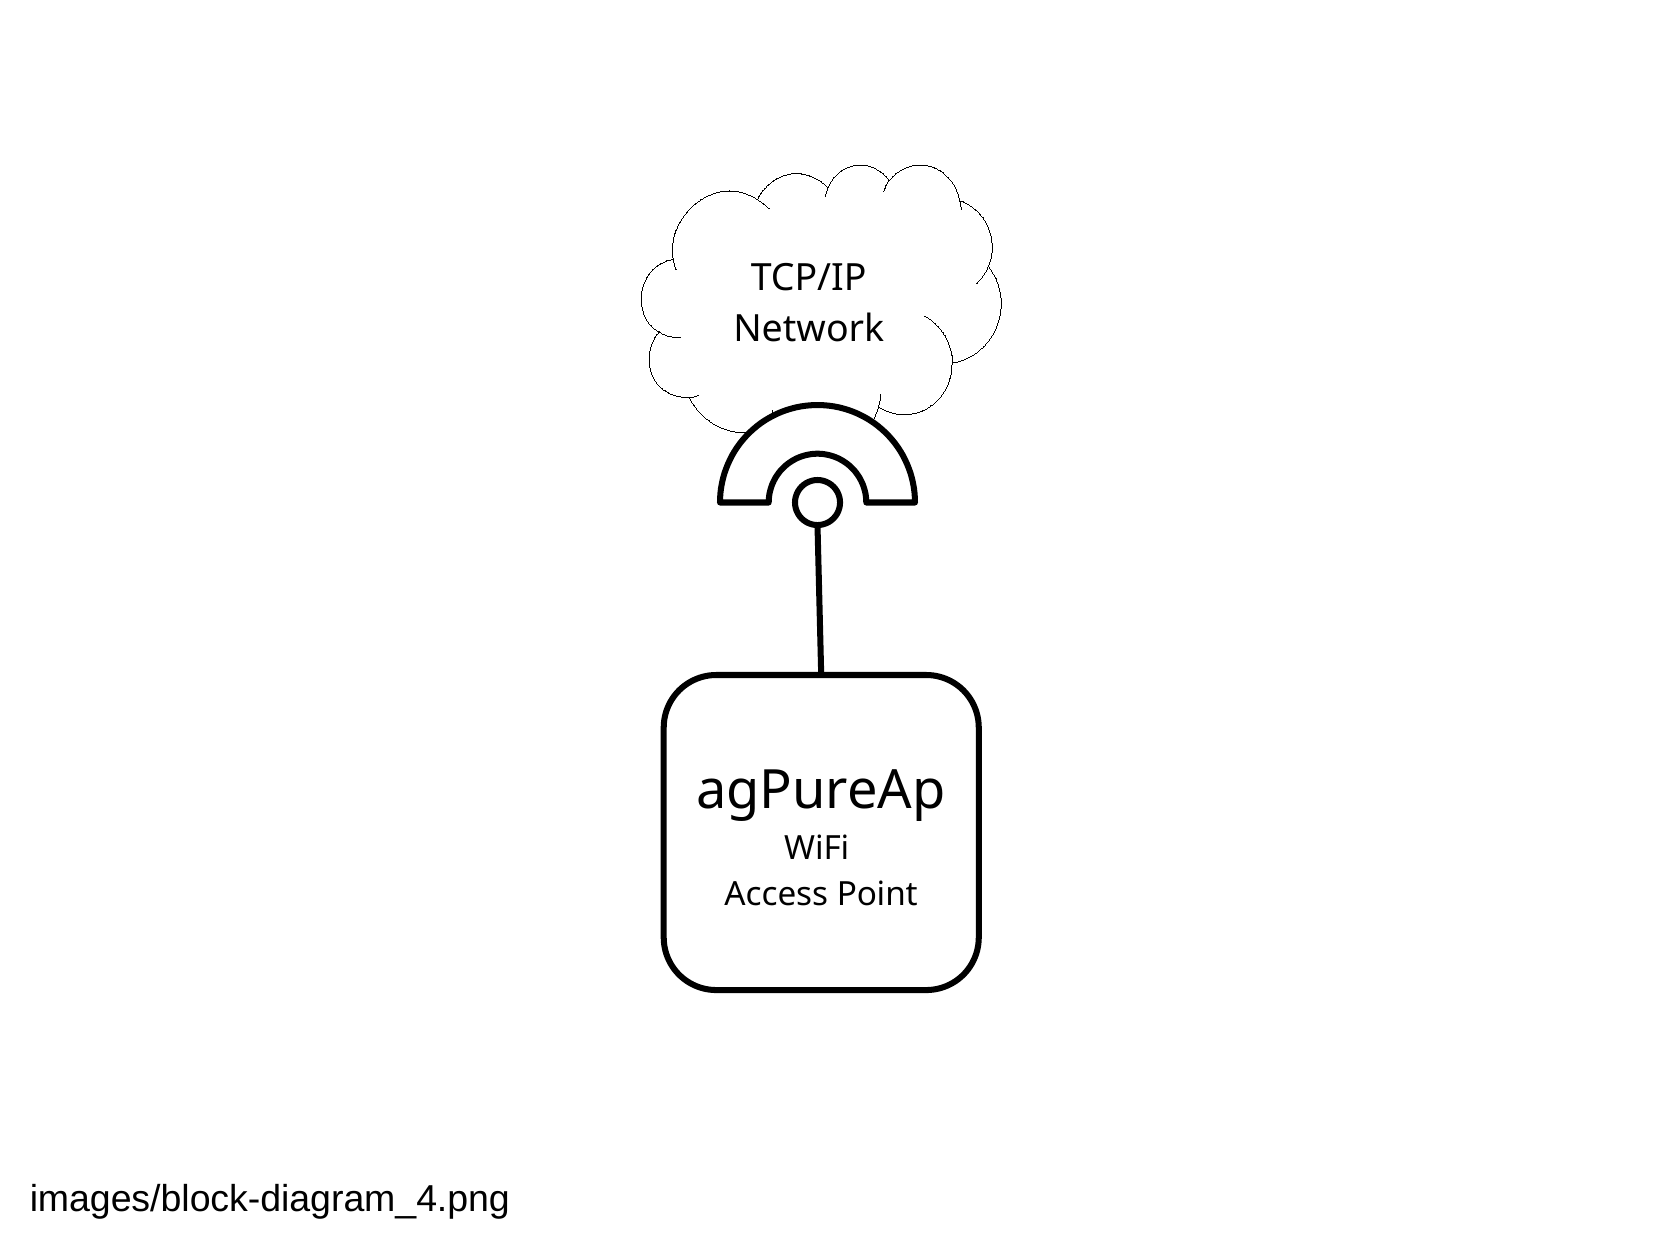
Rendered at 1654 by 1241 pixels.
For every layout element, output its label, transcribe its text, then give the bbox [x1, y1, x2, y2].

text_box agPureAp WiFi Access Point [663, 675, 979, 991]
text_box [795, 480, 841, 526]
text_box images/block-diagram_4.png [15, 1170, 525, 1227]
text_box [720, 405, 916, 503]
text_box TCP/IP Network [641, 165, 1002, 433]
